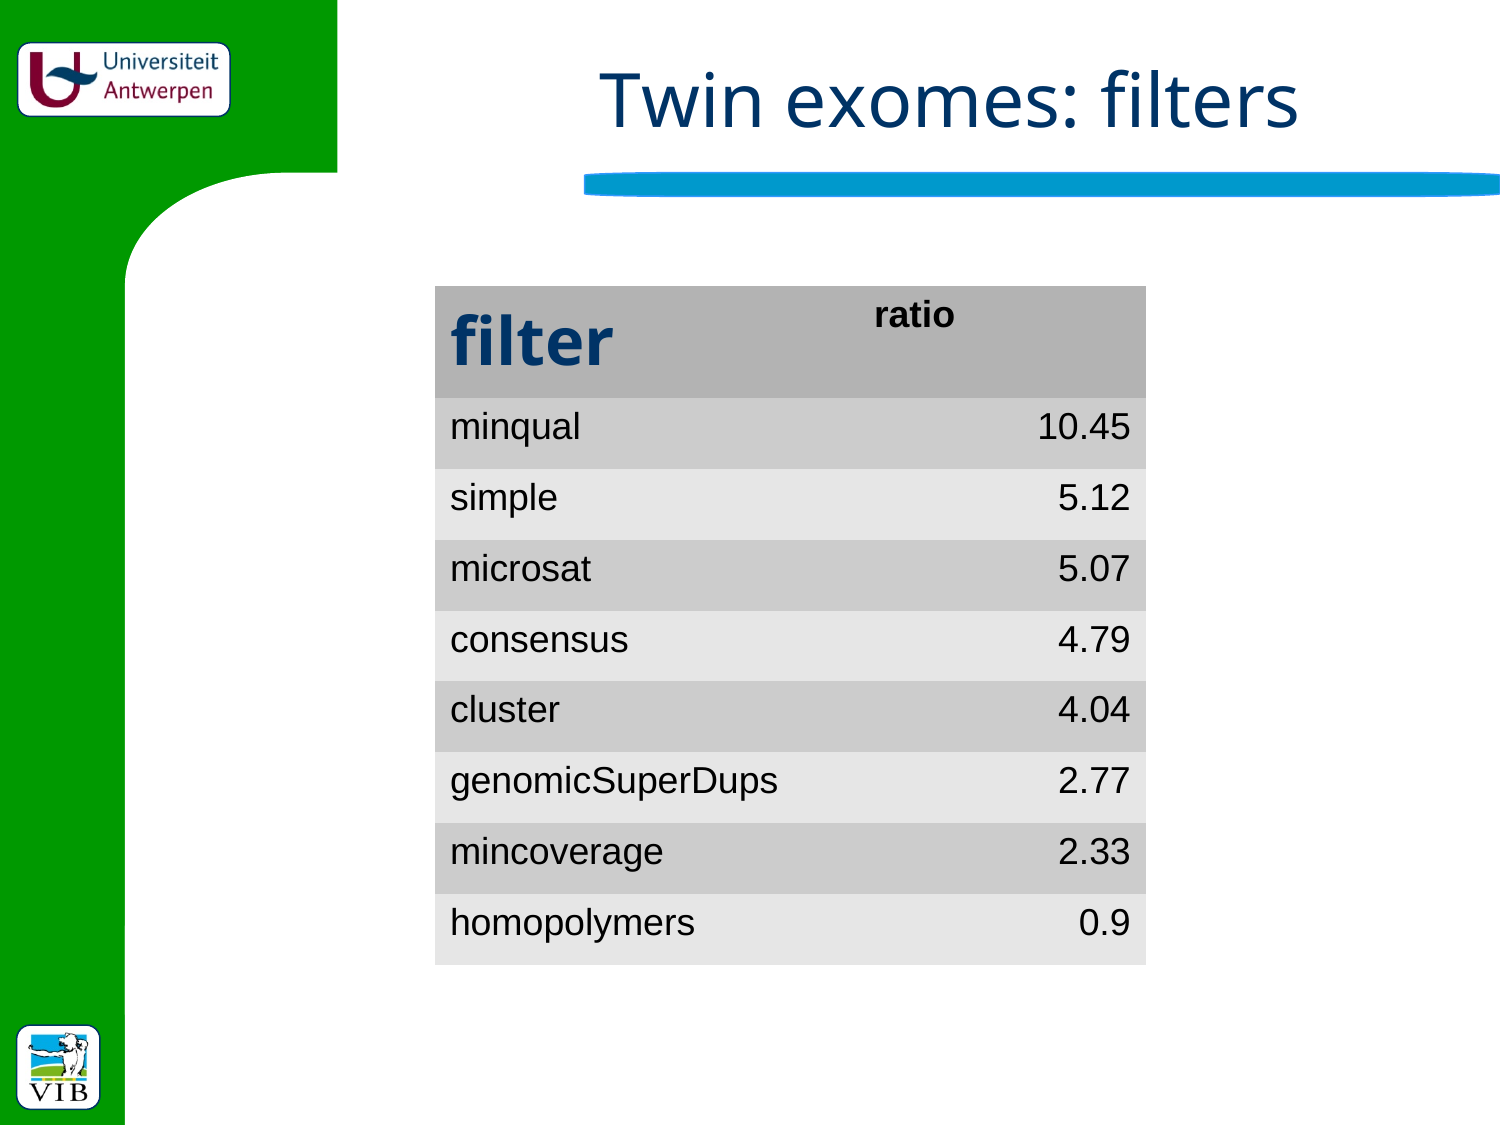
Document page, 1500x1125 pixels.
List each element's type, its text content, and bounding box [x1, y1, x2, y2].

table_cell 4.04 [859, 681, 1146, 752]
table_cell cluster [435, 681, 859, 752]
table_header filter [435, 286, 859, 398]
picture [25, 47, 223, 112]
picture [25, 1029, 91, 1107]
table_cell minqual [435, 398, 859, 469]
title Twin exomes: filters [584, 0, 1500, 196]
table_cell microsat [435, 540, 859, 611]
table_cell mincoverage [435, 823, 859, 894]
table_header ratio [859, 286, 1146, 398]
table_cell 4.79 [859, 611, 1146, 681]
table_cell 2.33 [859, 823, 1146, 894]
table_cell 5.12 [859, 469, 1146, 540]
table_cell 5.07 [859, 540, 1146, 611]
table_cell genomicSuperDups [435, 752, 859, 823]
table_cell 10.45 [859, 398, 1146, 469]
table_cell 2.77 [859, 752, 1146, 823]
table_cell homopolymers [435, 894, 859, 965]
table_cell 0.9 [859, 894, 1146, 965]
table_cell consensus [435, 611, 859, 681]
table_cell simple [435, 469, 859, 540]
